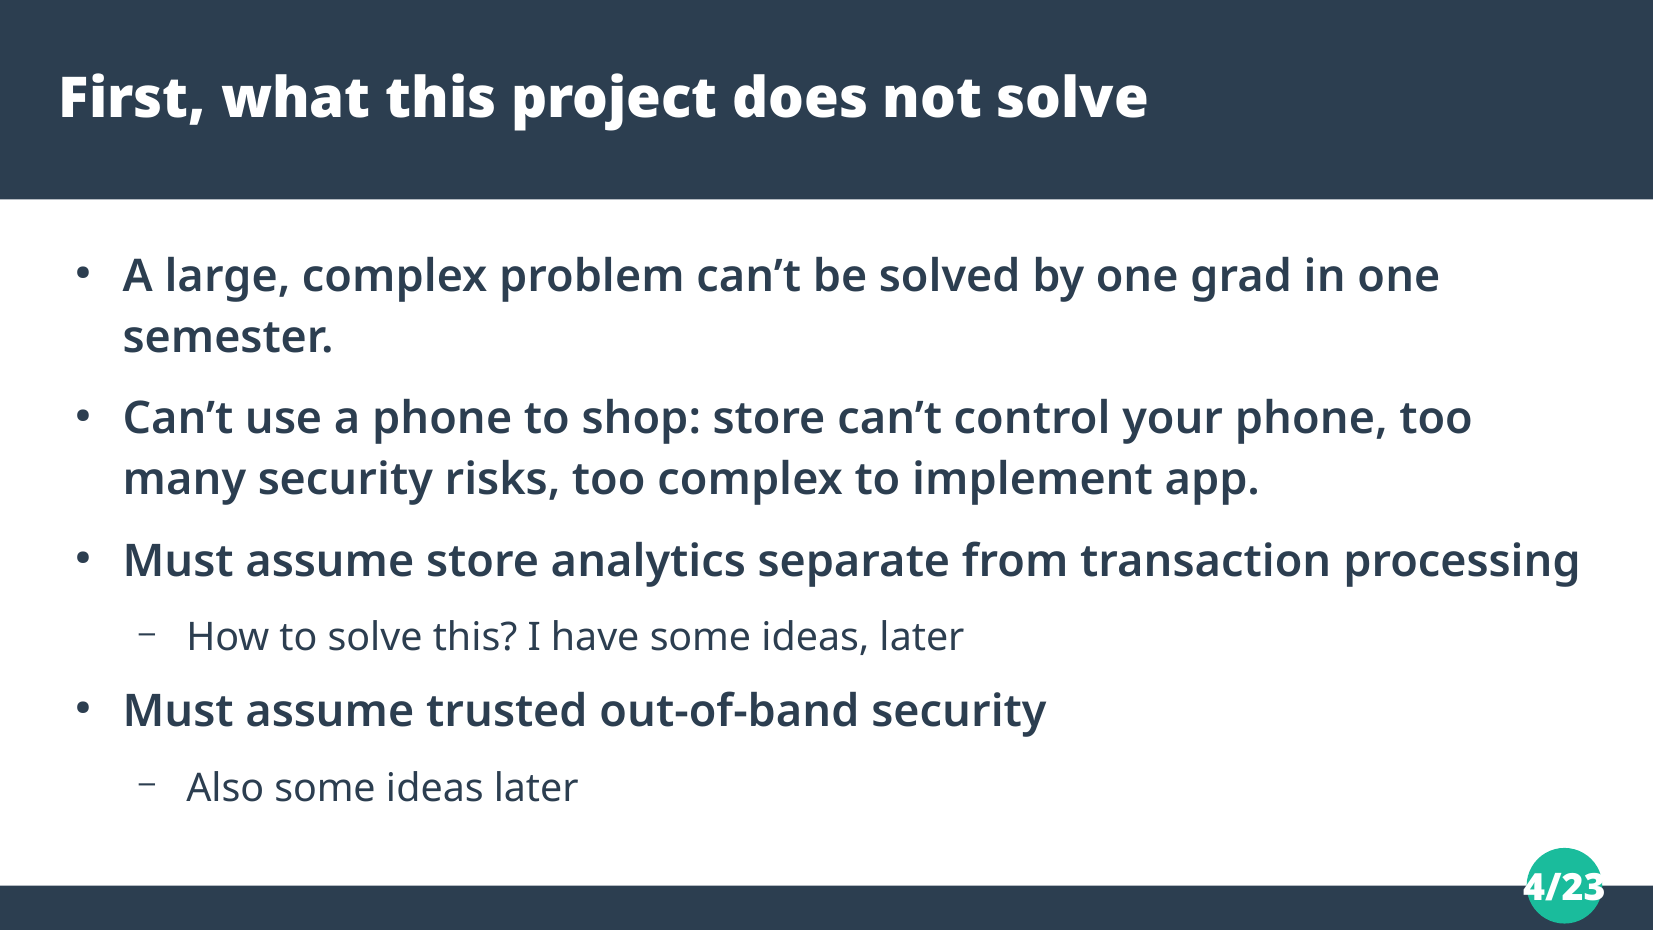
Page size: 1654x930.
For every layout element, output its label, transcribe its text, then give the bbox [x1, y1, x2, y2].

title First, what this project does not solve [58, 36, 1594, 155]
list A large, complex problem can’t be solved by one grad in one semester. Can’t use a phone to shop: store can’t control your phone, too many security risks, too complex to implement app. Must assume store analytics separate from transaction processing How to solve this? I have some ideas, later Must assume trusted out-of-band security Also some ideas later [58, 243, 1594, 864]
